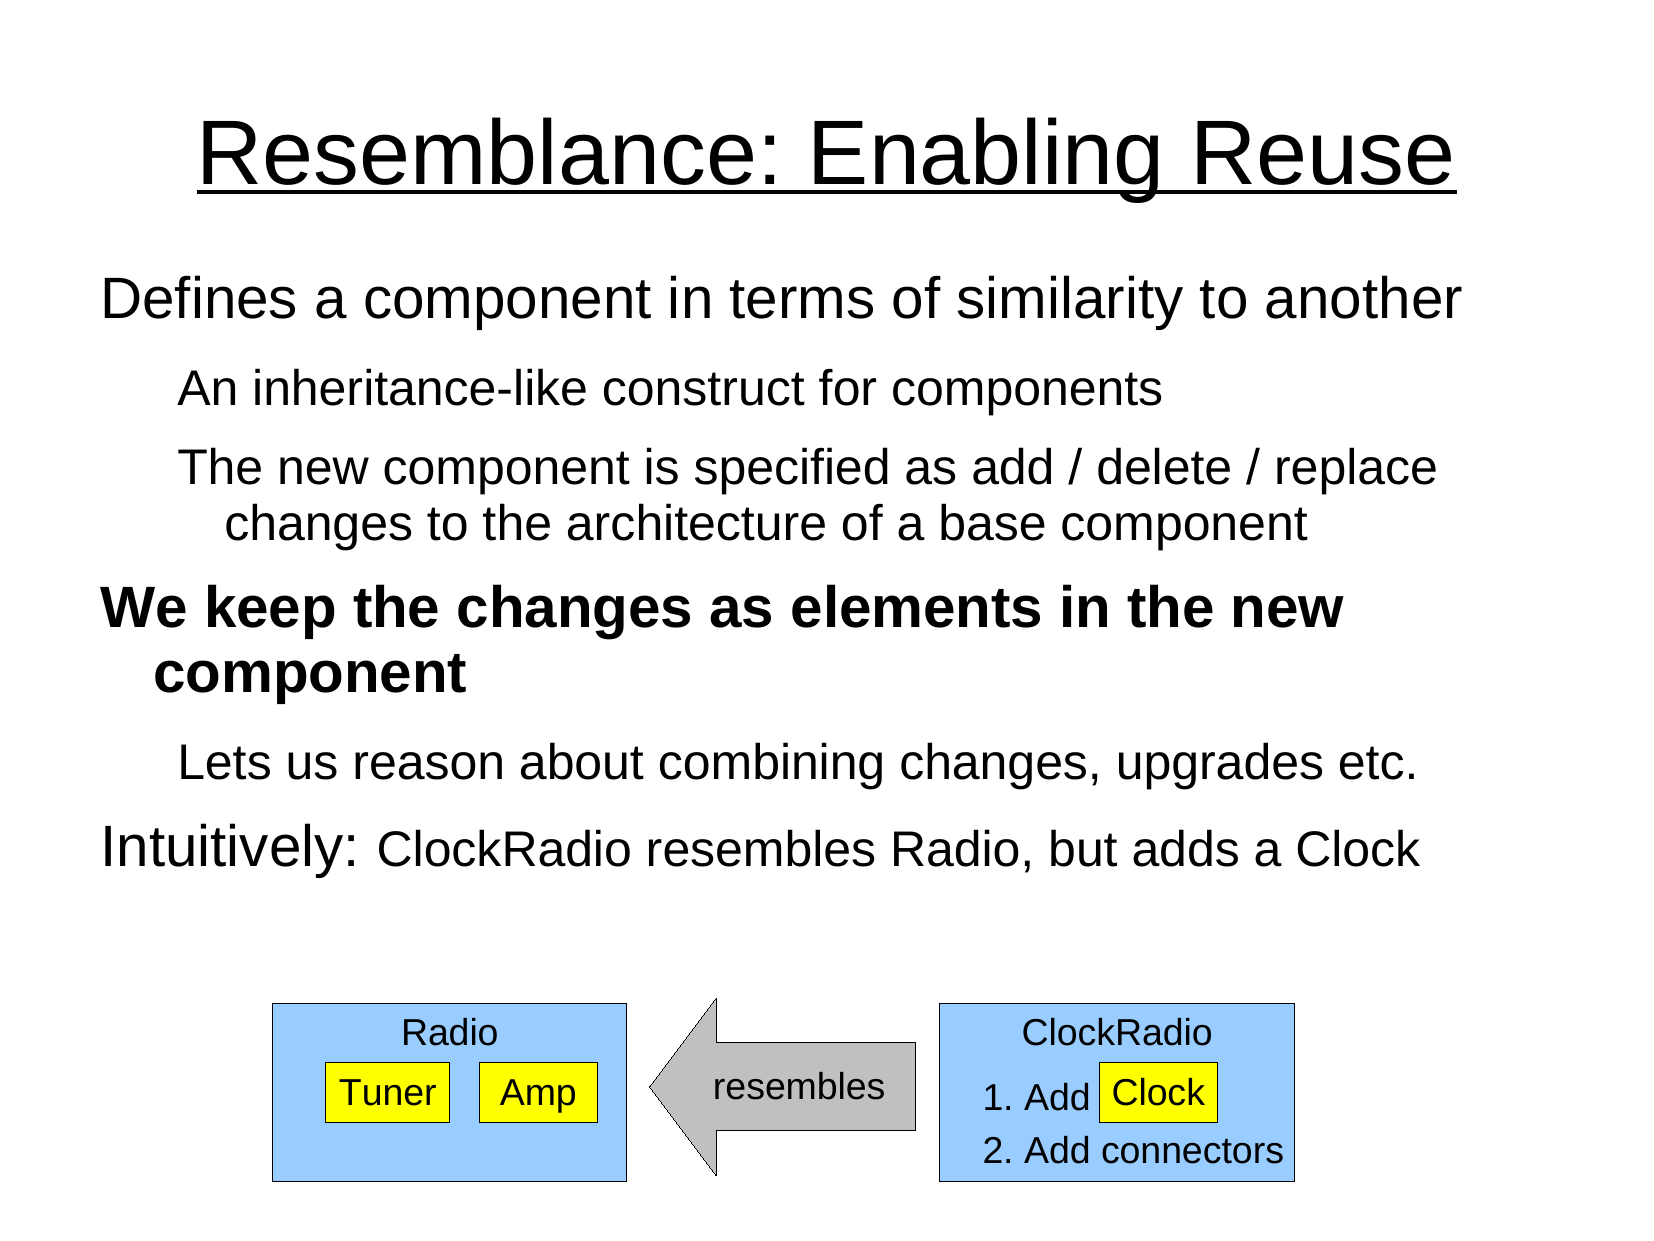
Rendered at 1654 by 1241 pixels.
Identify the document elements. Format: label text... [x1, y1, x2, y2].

text_box 1. Add [967, 1068, 1106, 1122]
text_box 2. Add connectors [967, 1122, 1300, 1179]
text_box Tuner [325, 1062, 450, 1123]
list Defines a component in terms of similarity to another An inheritance-like construct for components The new component is specified as add / delete / replace changes to the architecture of a base component We keep the changes as elements in the new component Lets us reason about combining changes, upgrades etc. Intuitively: ClockRadio resembles Radio, but adds a Clock [82, 265, 1571, 1109]
text_box Amp [479, 1062, 598, 1123]
text_box ClockRadio [939, 1003, 1295, 1182]
title Resemblance: Enabling Reuse [82, 49, 1571, 257]
text_box resembles [649, 998, 916, 1176]
text_box Clock [1099, 1062, 1218, 1122]
text_box Radio [272, 1003, 627, 1182]
